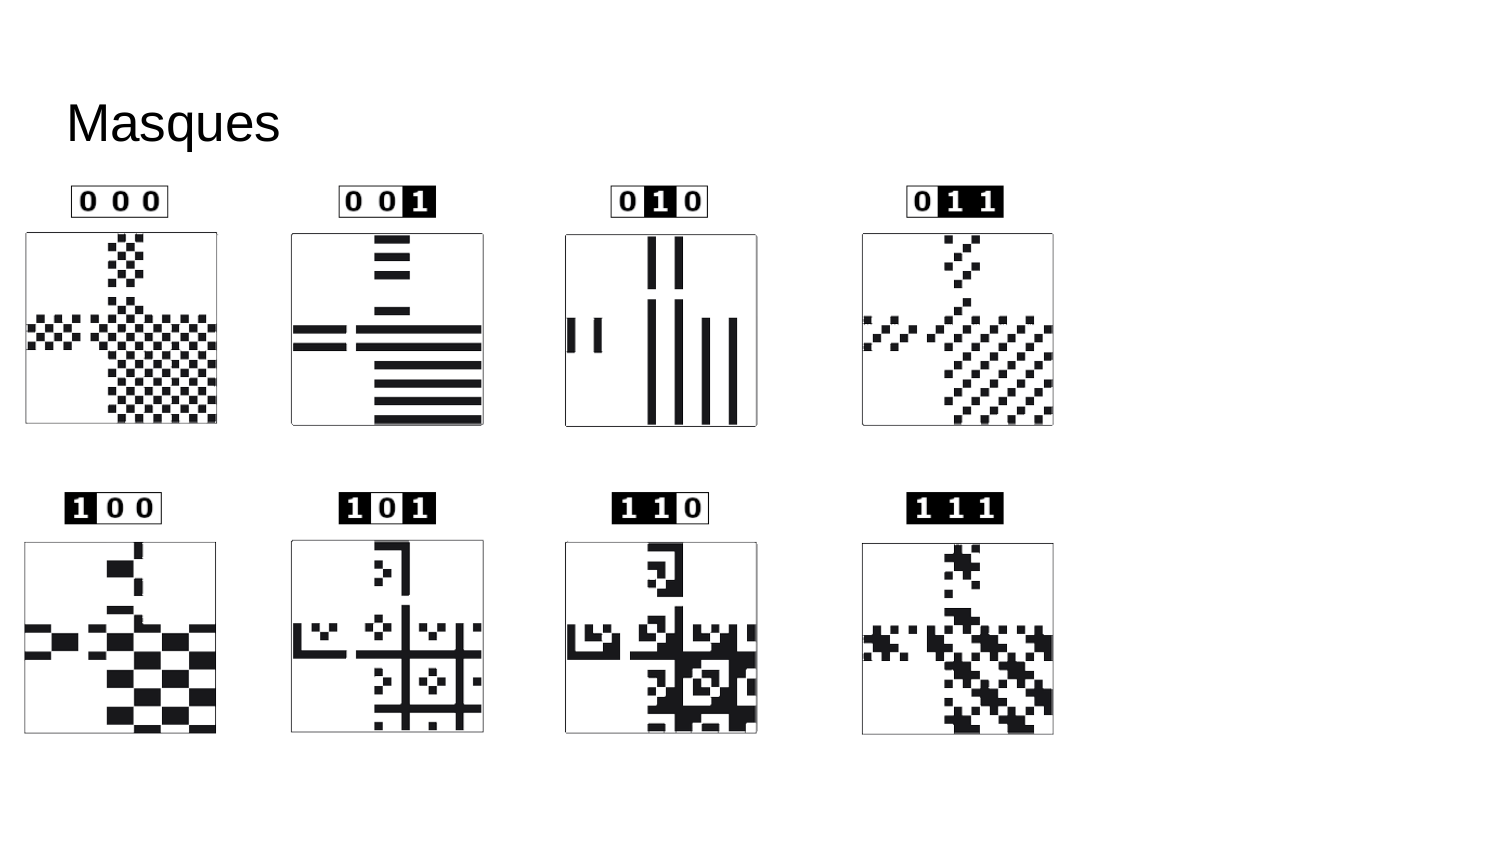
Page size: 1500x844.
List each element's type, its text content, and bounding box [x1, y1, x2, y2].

title Masques [51, 72, 1449, 167]
picture [20, 180, 1058, 738]
